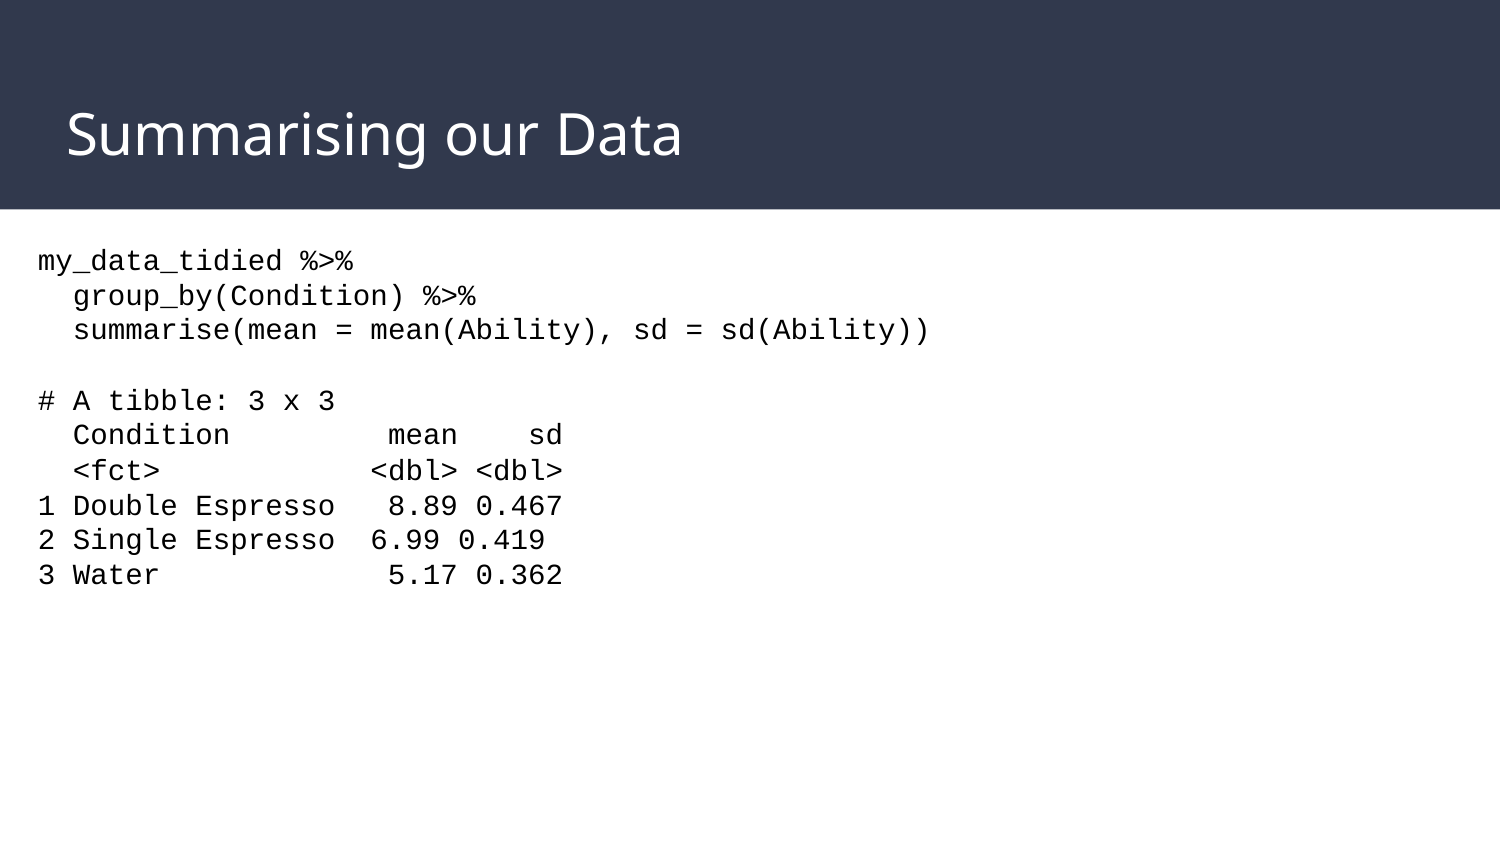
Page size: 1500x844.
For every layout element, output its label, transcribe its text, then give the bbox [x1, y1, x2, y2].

title Summarising our Data [51, 82, 1449, 185]
text_box my_data_tidied %>% group_by(Condition) %>% summarise(mean = mean(Ability), sd = sd(Ability)) # A tibble: 3 x 3 Condition mean sd <fct> <dbl> <dbl> 1 Double Espresso 8.89 0.467 2 Single Espresso 6.99 0.419 3 Water 5.17 0.362 [22, 226, 1468, 831]
